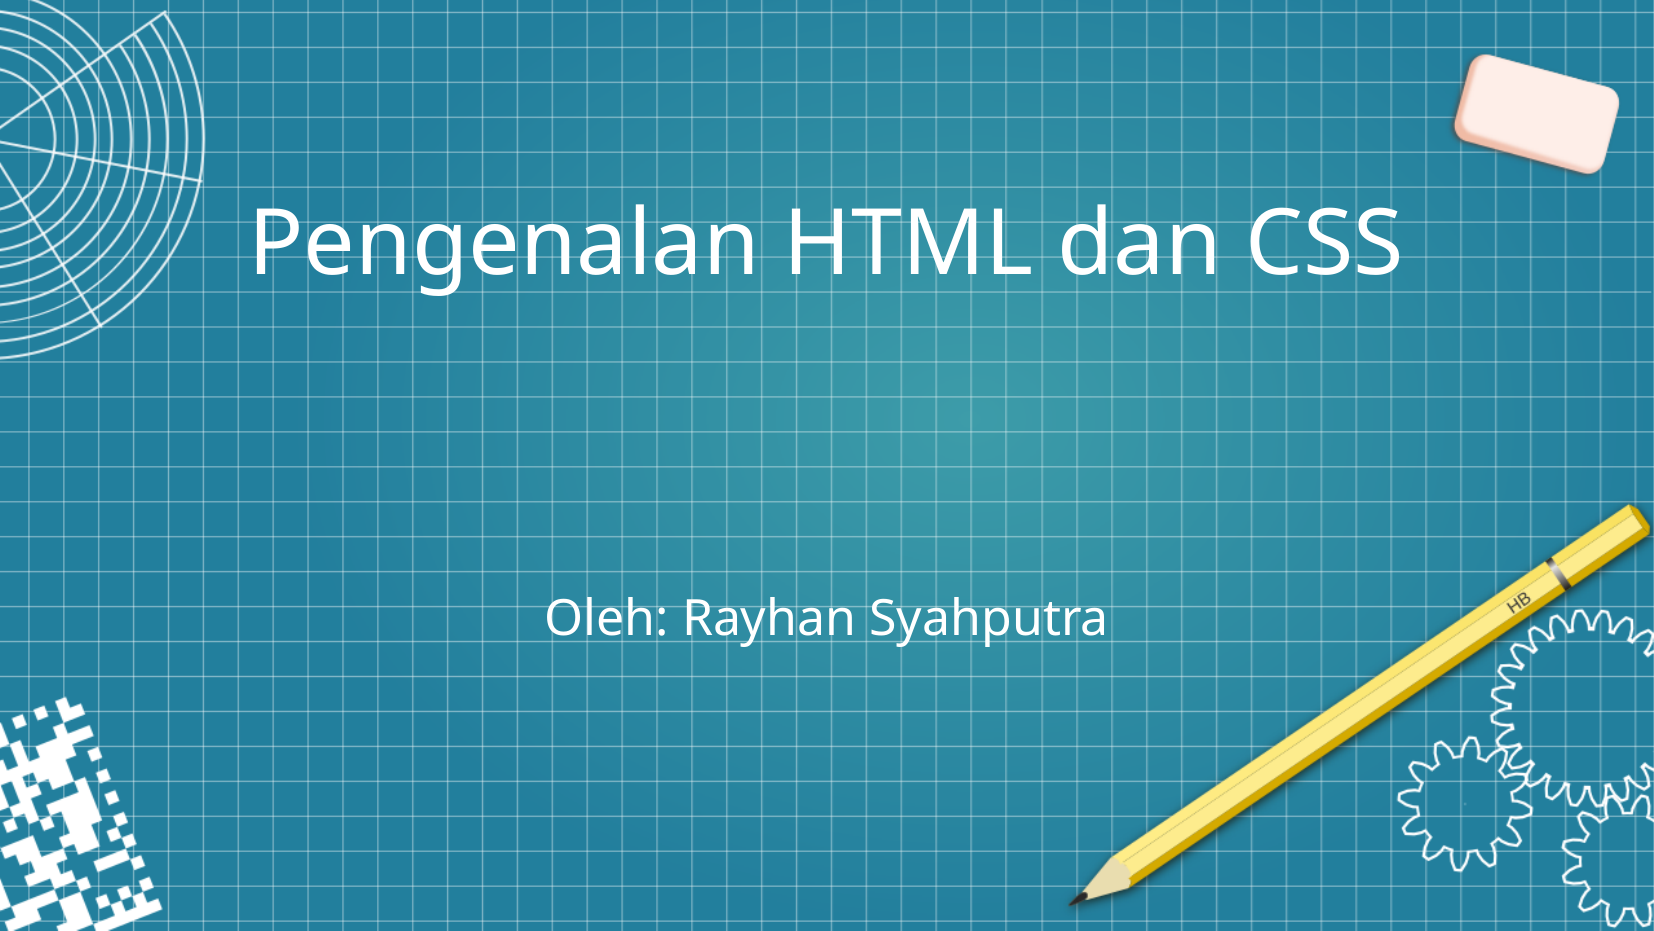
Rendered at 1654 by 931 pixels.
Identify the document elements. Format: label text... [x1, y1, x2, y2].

picture [0, 0, 1654, 931]
subtitle Oleh: Rayhan Syahputra [82, 389, 1571, 842]
title Pengenalan HTML dan CSS [82, 132, 1571, 346]
